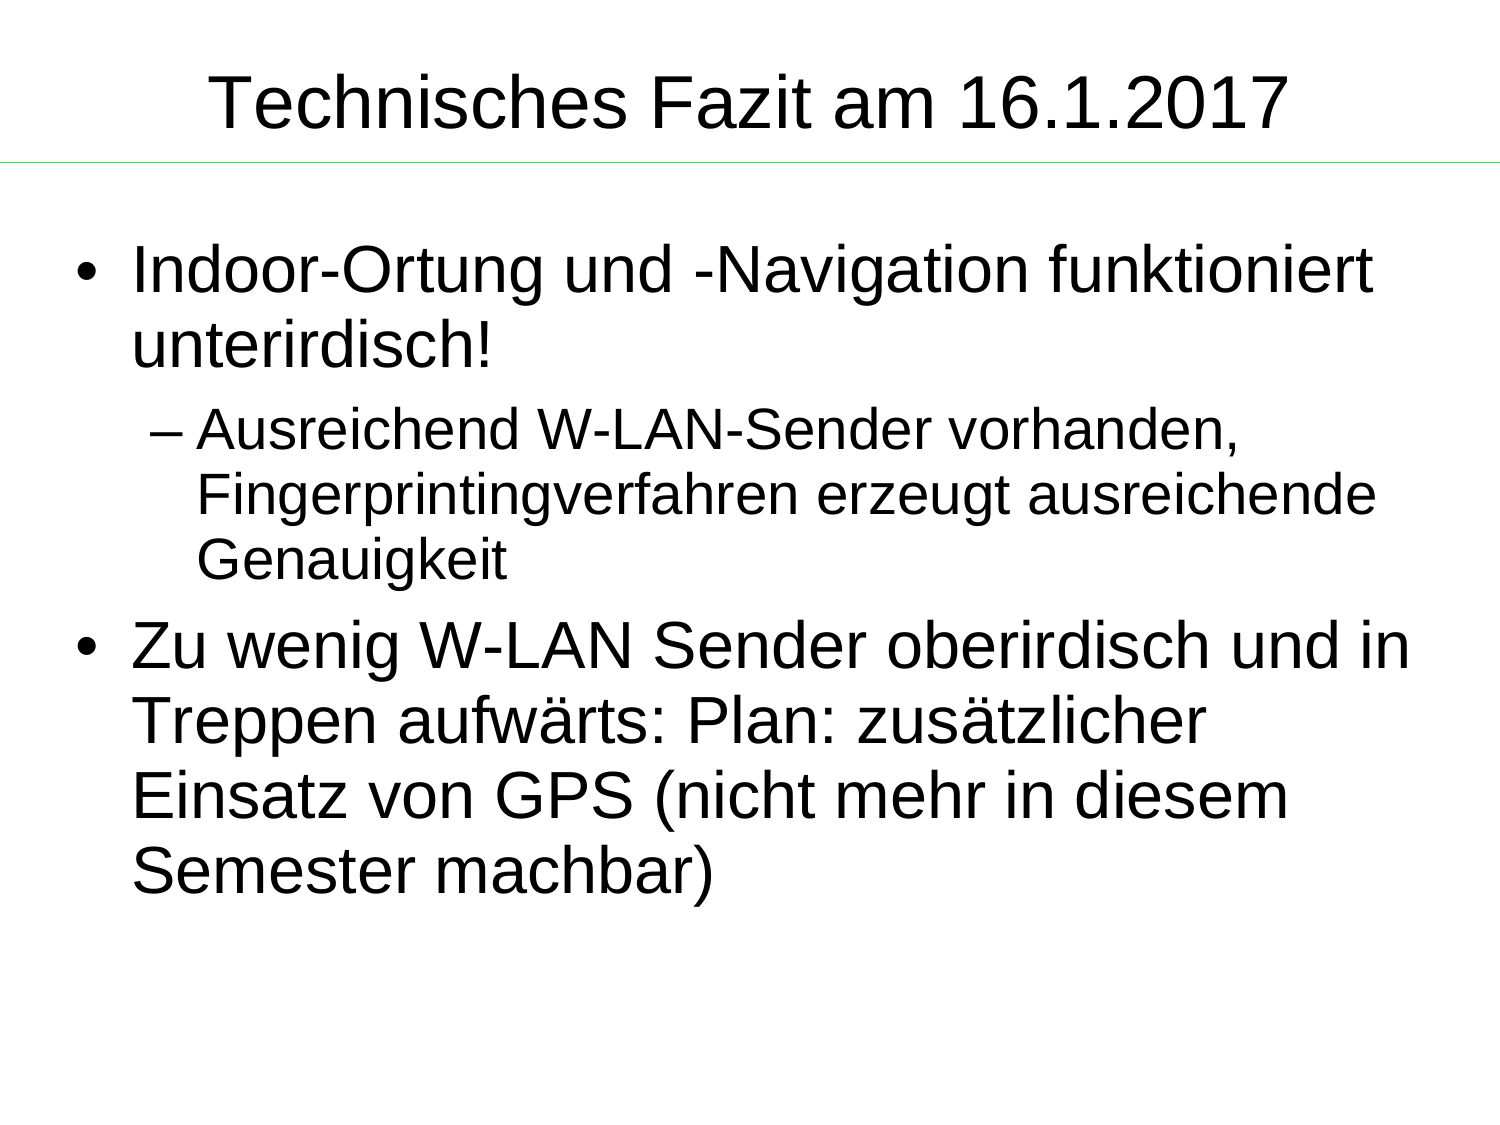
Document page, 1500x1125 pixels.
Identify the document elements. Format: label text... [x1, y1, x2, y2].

list Indoor-Ortung und -Navigation funktioniert unterirdisch! Ausreichend W-LAN-Sender vorhanden, Fingerprintingverfahren erzeugt ausreichende Genauigkeit Zu wenig W-LAN Sender oberirdisch und in Treppen aufwärts: Plan: zusätzlicher Einsatz von GPS (nicht mehr in diesem Semester machbar) [75, 232, 1426, 907]
title Technisches Fazit am 16.1.2017 [75, 49, 1426, 156]
